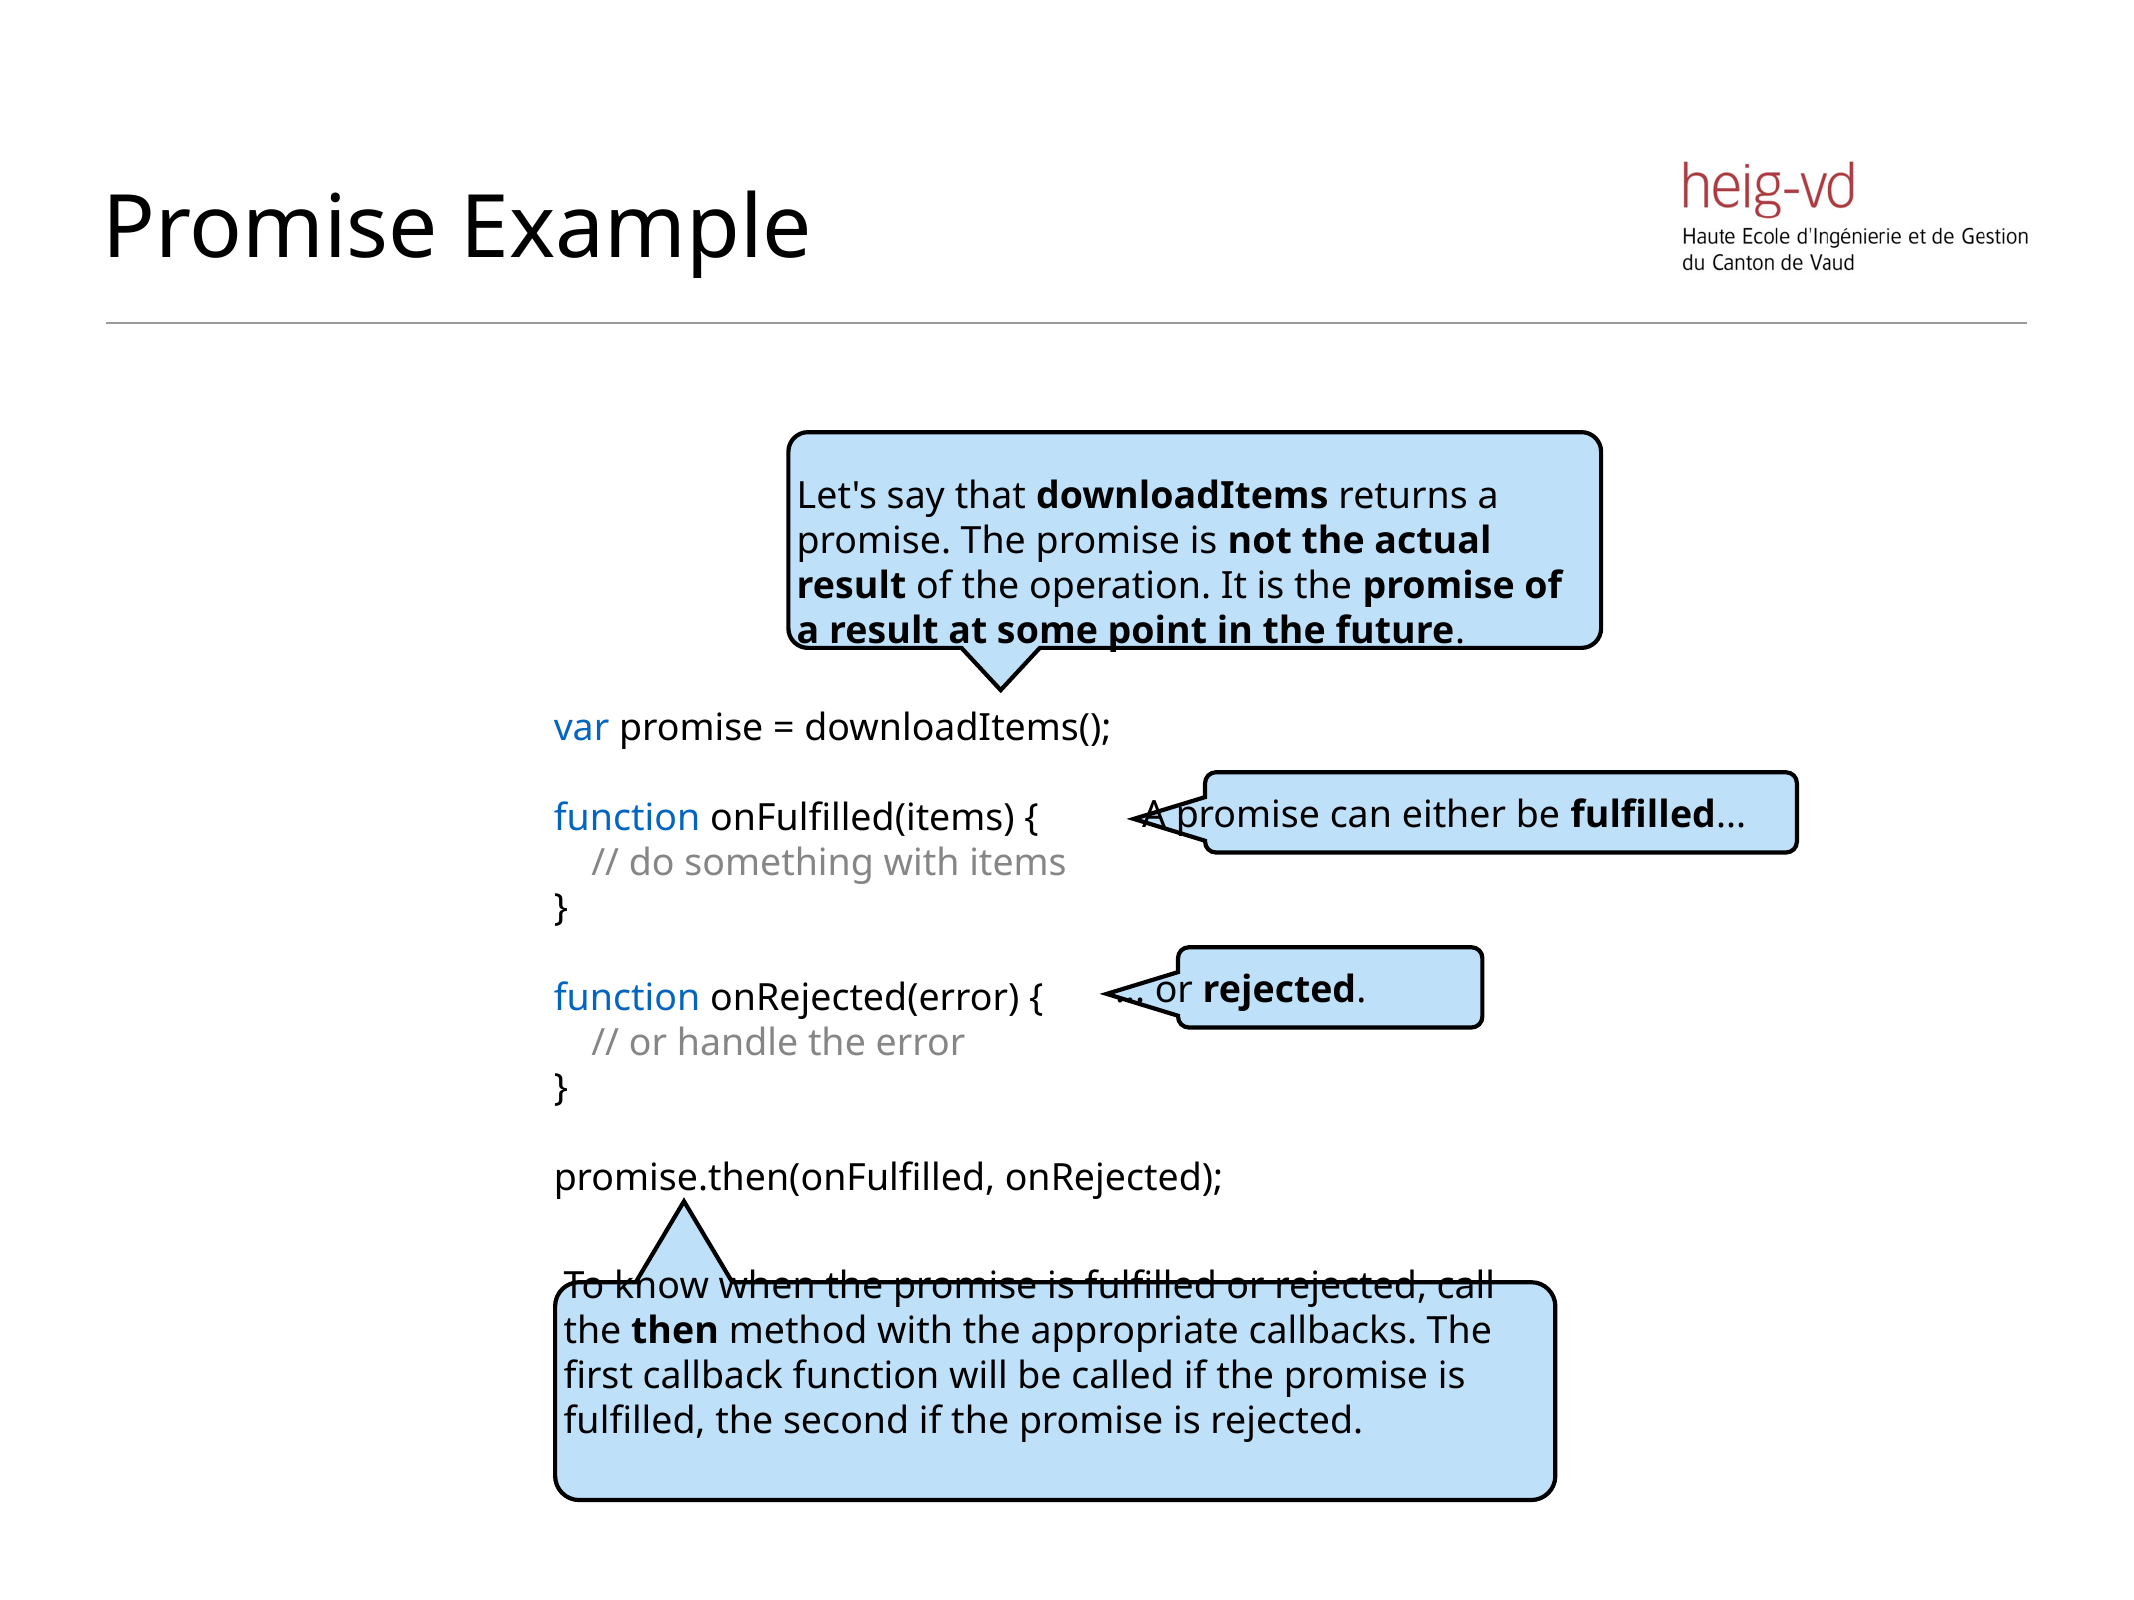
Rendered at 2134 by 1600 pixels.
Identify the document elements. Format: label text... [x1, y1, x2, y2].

text_box A promise can either be fulfilled... [1147, 772, 1797, 853]
title Promise Example [93, 54, 2040, 284]
text_box Let's say that downloadItems returns a promise. The promise is not the actual result of the operation. It is the promise of a result at some point in the future. [788, 432, 1602, 691]
text_box ... or rejected. [1106, 947, 1483, 1028]
text_box var promise = downloadItems(); function onFulfilled(items) { // do something with items } function onRejected(error) { // or handle the error } promise.then(onFulfilled, onRejected); [545, 694, 1233, 1206]
text_box To know when the promise is fulfilled or rejected, call the then method with the appropriate callbacks. The first callback function will be called if the promise is fulfilled, the second if the promise is rejected. [555, 1201, 1556, 1501]
